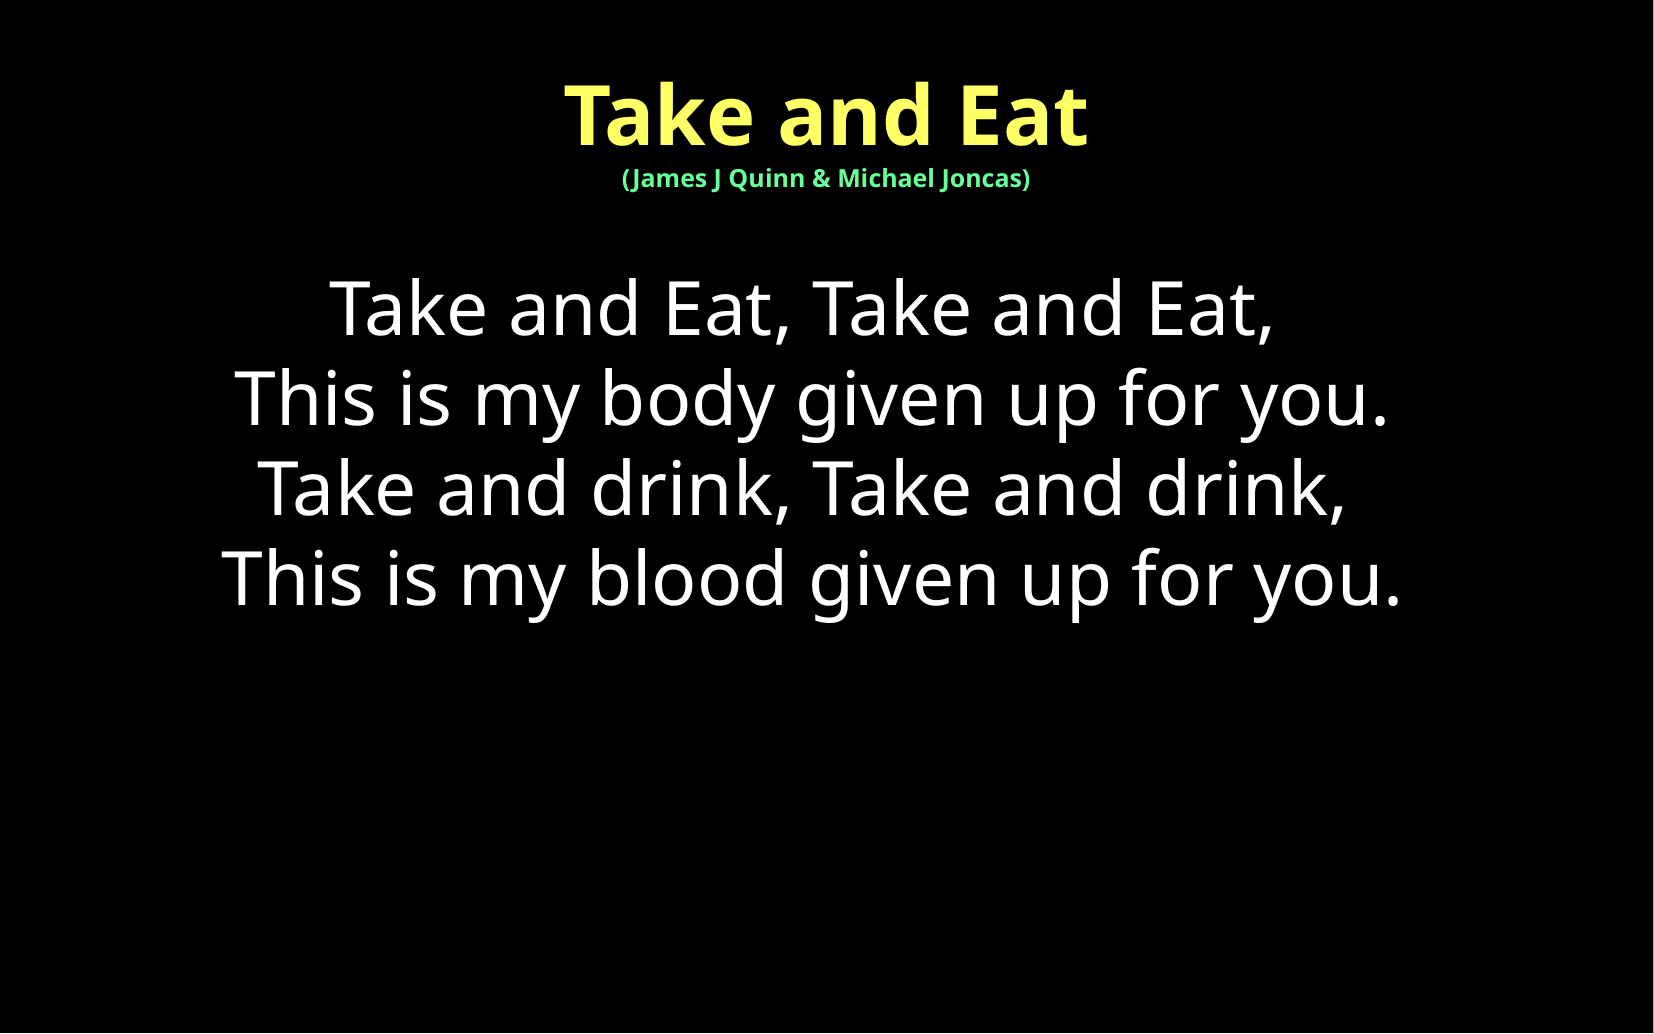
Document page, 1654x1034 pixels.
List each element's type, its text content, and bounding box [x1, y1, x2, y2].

text_box Take and Eat (James J Quinn & Michael Joncas) [82, 41, 1571, 214]
text_box Take and Eat, Take and Eat, This is my body given up for you. Take and drink, Take and drink, This is my blood given up for you. [68, 252, 1558, 935]
